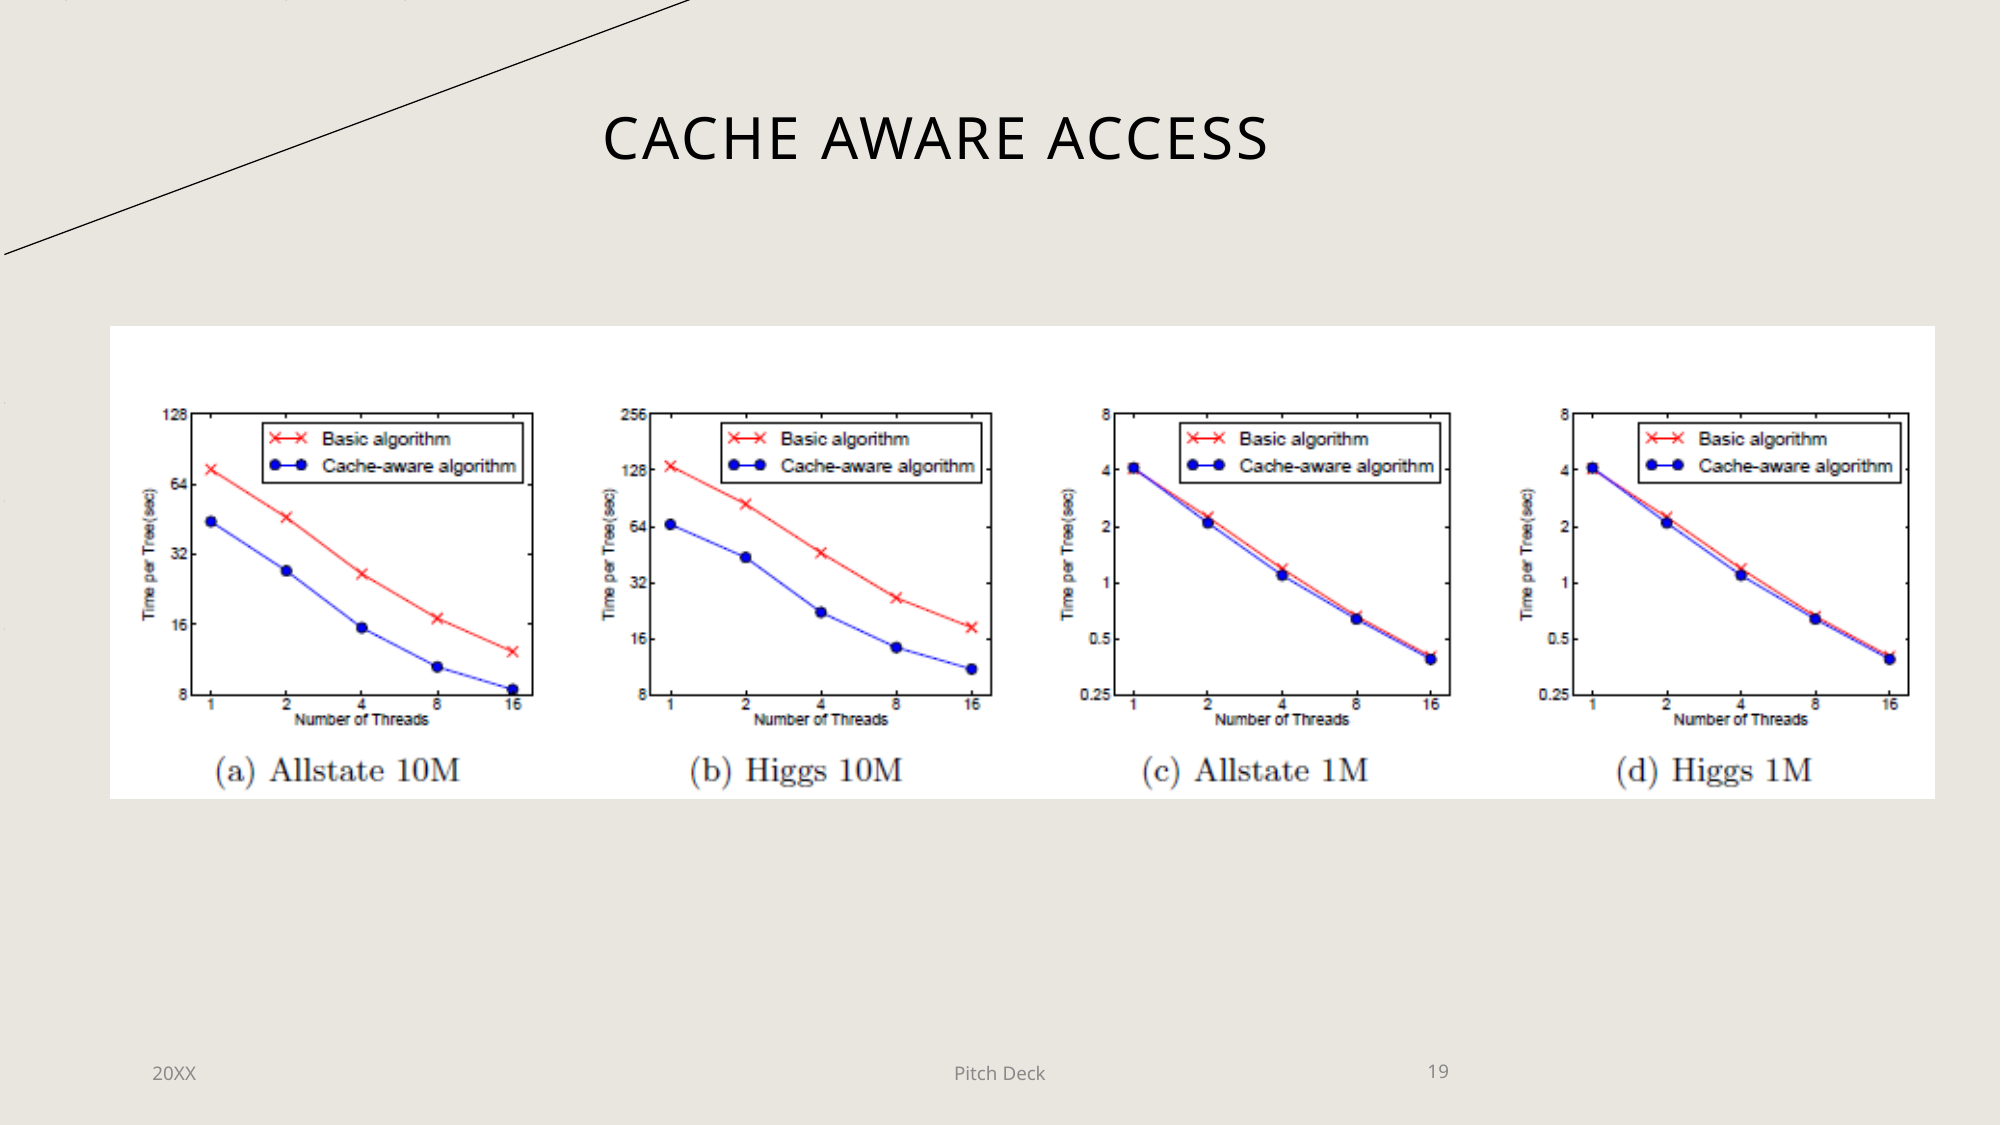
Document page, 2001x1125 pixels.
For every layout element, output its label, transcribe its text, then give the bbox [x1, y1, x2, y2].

text_box 20XX [137, 1042, 588, 1103]
picture [110, 326, 1935, 799]
text_box [1412, 1042, 1863, 1103]
text_box Pitch Deck [662, 1042, 1338, 1103]
title Cache aware access [587, 32, 1970, 250]
